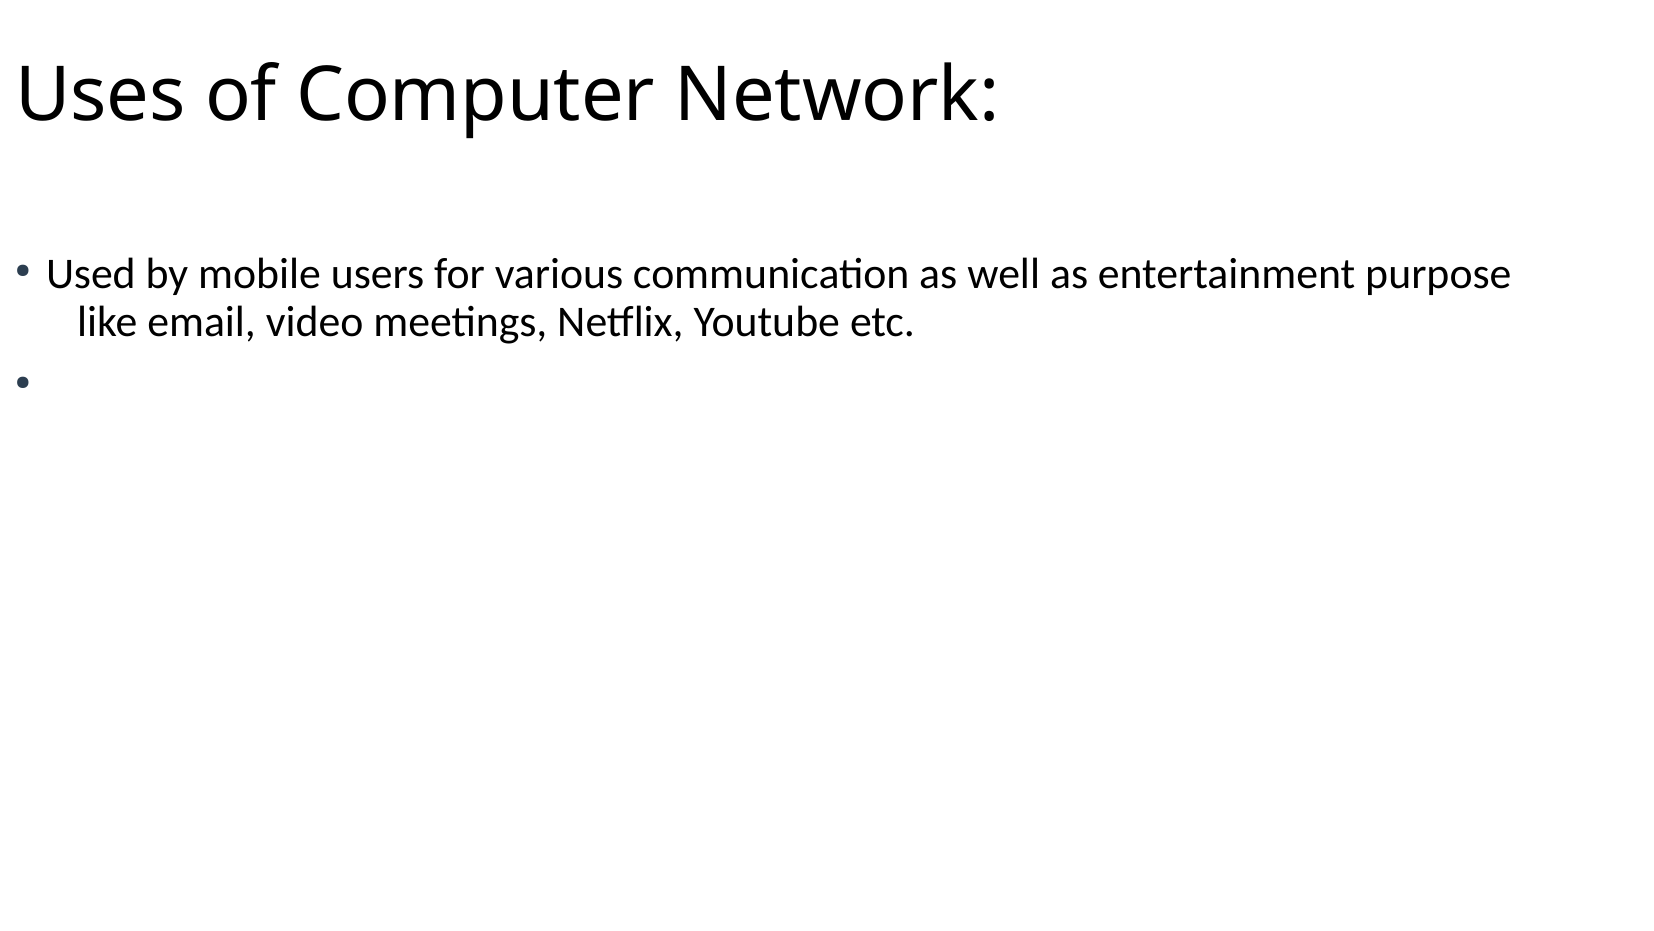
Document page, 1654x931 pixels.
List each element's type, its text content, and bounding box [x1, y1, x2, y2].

list Used by mobile users for various communication as well as entertainment purpose like email, video meetings, Netflix, Youtube etc. [0, 243, 1536, 864]
title Uses of Computer Network: [0, 36, 1536, 155]
